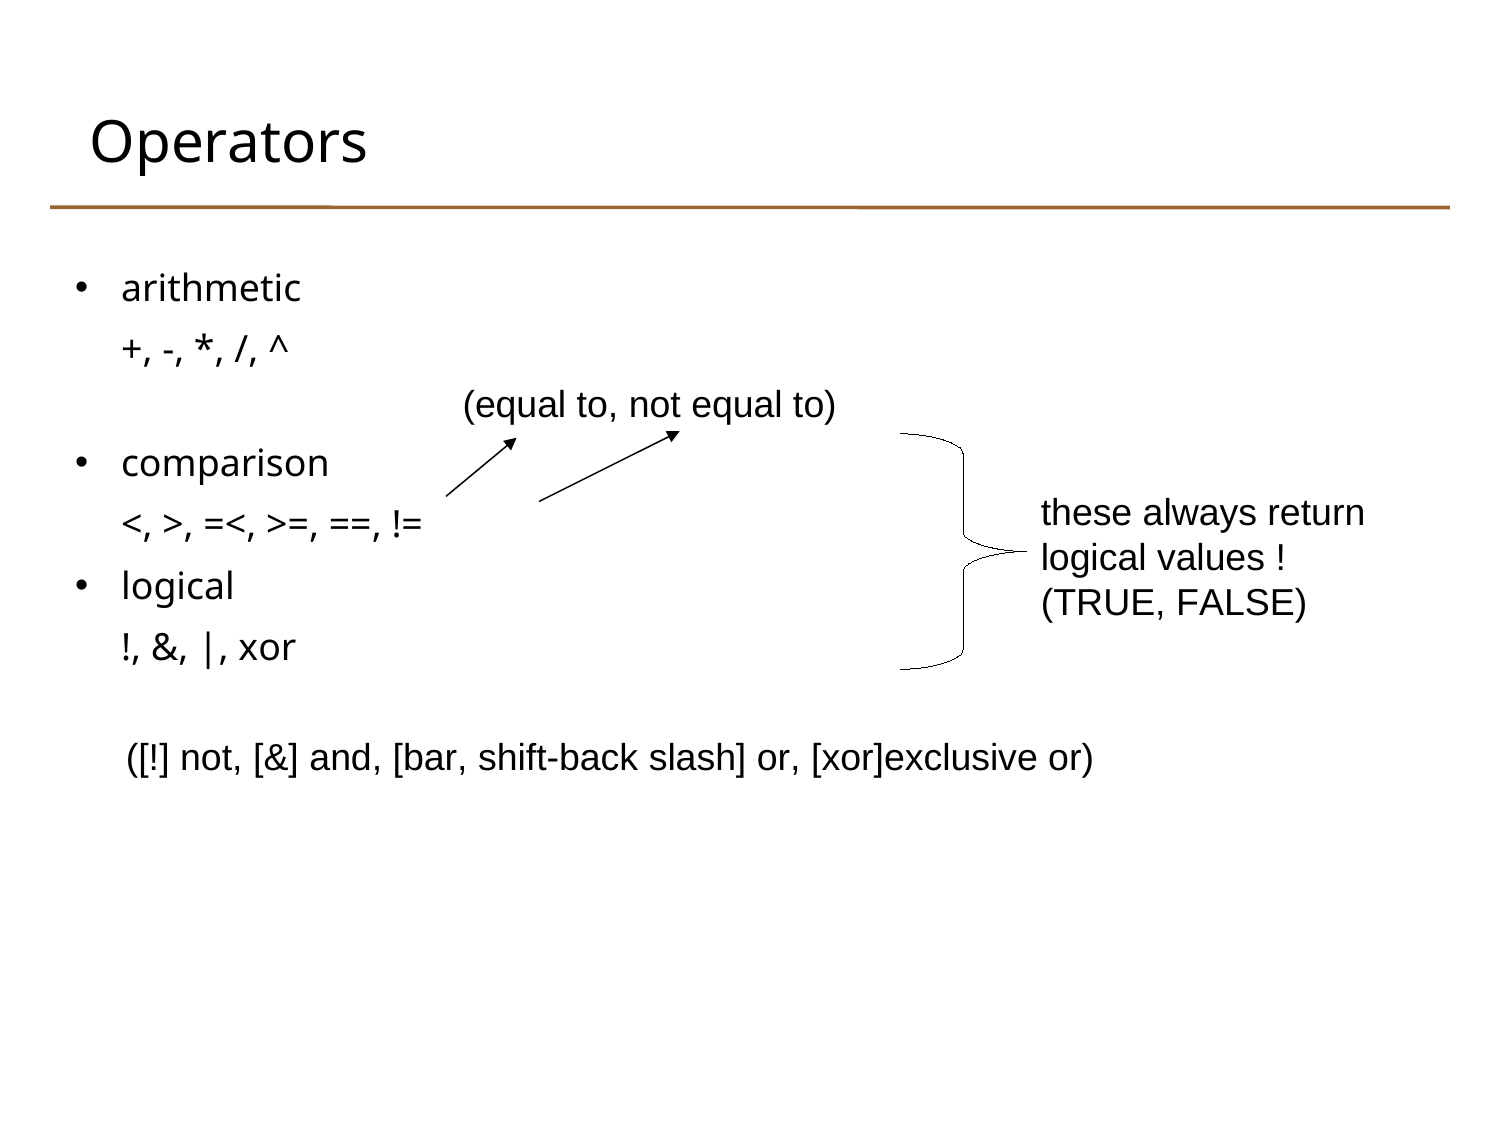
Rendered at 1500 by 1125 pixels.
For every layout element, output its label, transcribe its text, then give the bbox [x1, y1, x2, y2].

text_box Operators [75, 44, 1425, 233]
text_box these always return logical values ! (TRUE, FALSE) [1026, 480, 1444, 631]
text_box arithmetic +, -, *, /, ^ comparison <, >, =<, >=, ==, != logical !, &, |, xor [75, 263, 1425, 1006]
text_box (equal to, not equal to)‏ [447, 372, 852, 434]
text_box ([!] not, [&] and, [bar, shift-back slash] or, [xor]exclusive or)‏ [111, 725, 1110, 786]
